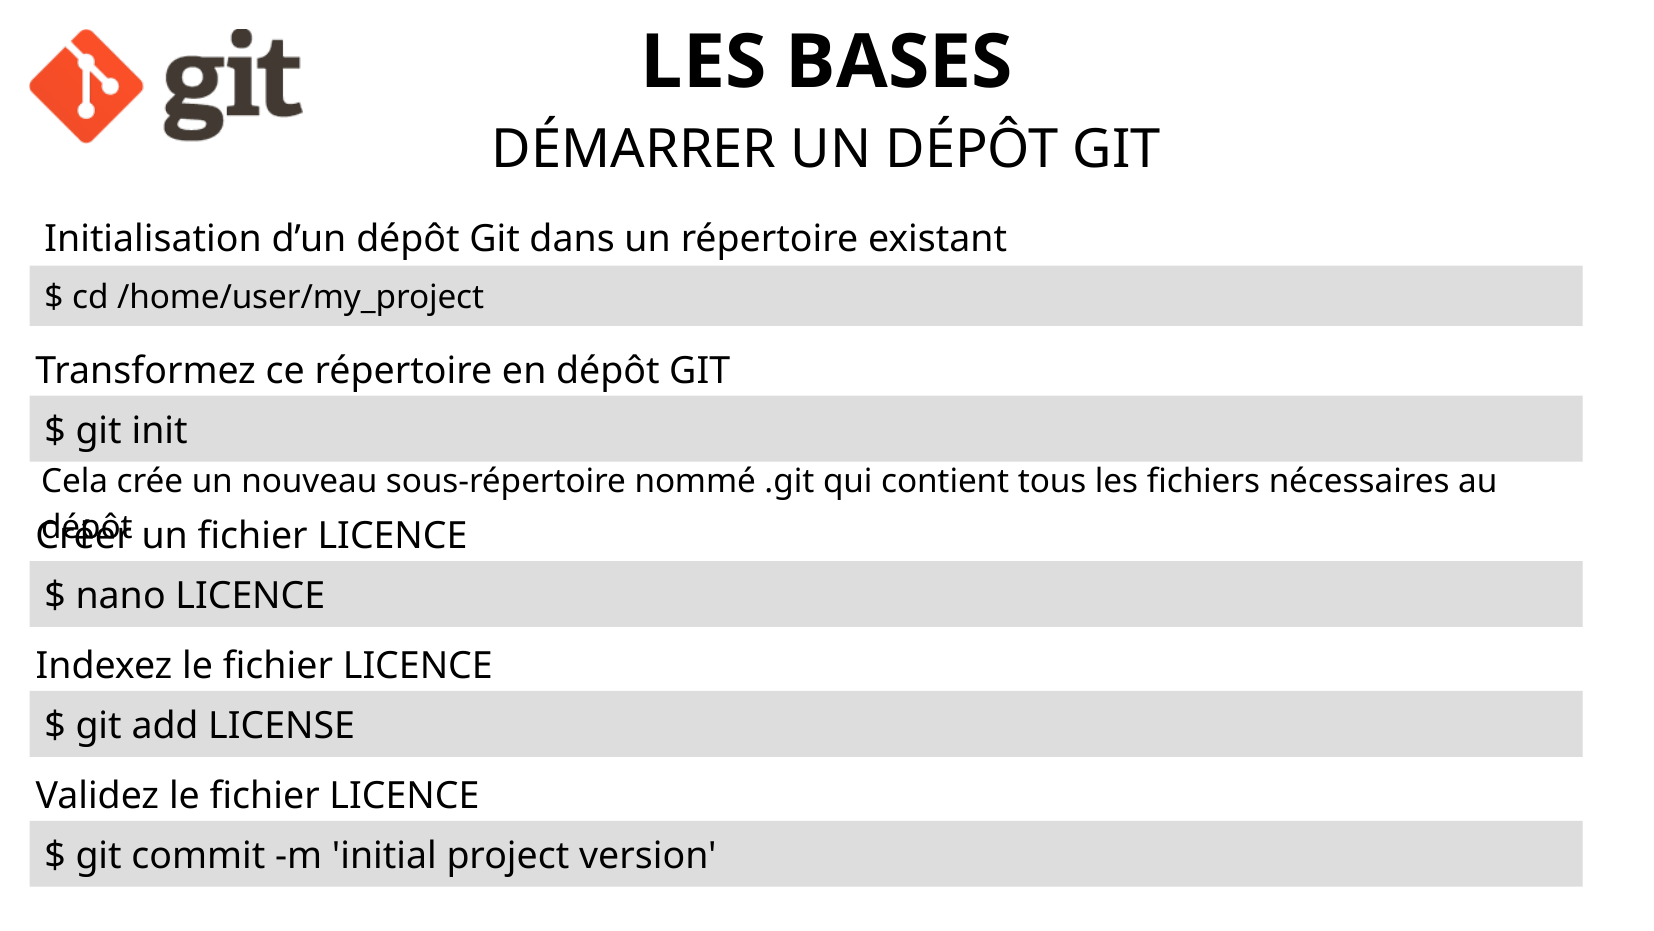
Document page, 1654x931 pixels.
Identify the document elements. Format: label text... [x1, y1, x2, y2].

text_box Validez le fichier LICENCE [29, 756, 1593, 832]
text_box Créer un fichier LICENCE [29, 496, 1593, 572]
picture [29, 29, 303, 144]
text_box $ git init [29, 395, 1583, 453]
text_box Transformez ce répertoire en dépôt GIT [29, 331, 1593, 407]
text_box Indexez le fichier LICENCE [29, 626, 1593, 702]
text_box Les bases Démarrer un dépôt Git [498, 22, 1156, 168]
text_box Initialisation d’un dépôt Git dans un répertoire existant [29, 204, 1625, 261]
text_box $ git add LICENSE [29, 690, 1583, 748]
text_box $ cd /home/user/my_project [29, 265, 1583, 318]
text_box Cela crée un nouveau sous-répertoire nommé .git qui contient tous les fichiers nécessaires au dépôt [26, 450, 1549, 503]
text_box $ git commit -m 'initial project version' [29, 820, 1583, 878]
text_box $ nano LICENCE [29, 561, 1583, 618]
